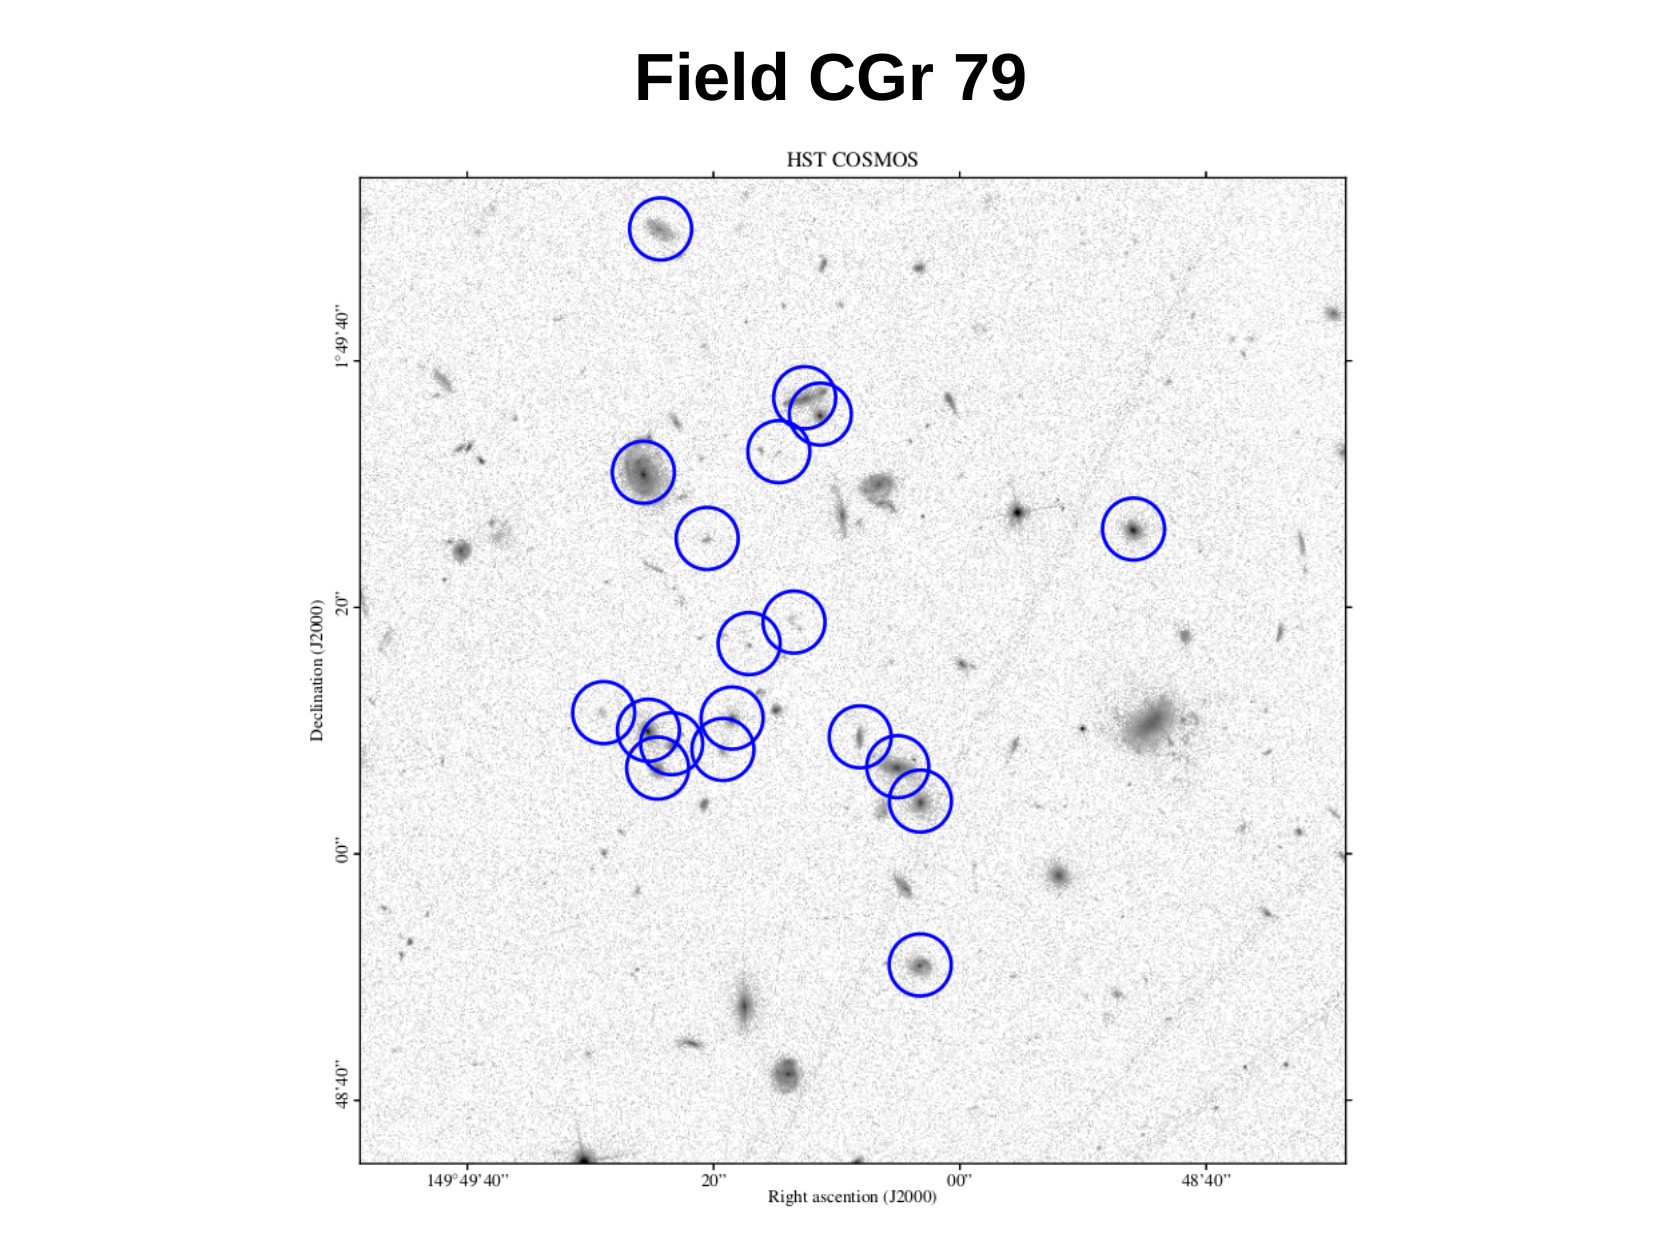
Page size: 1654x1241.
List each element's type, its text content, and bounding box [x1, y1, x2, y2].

picture [297, 148, 1357, 1213]
title Field CGr 79 [233, 9, 1430, 147]
